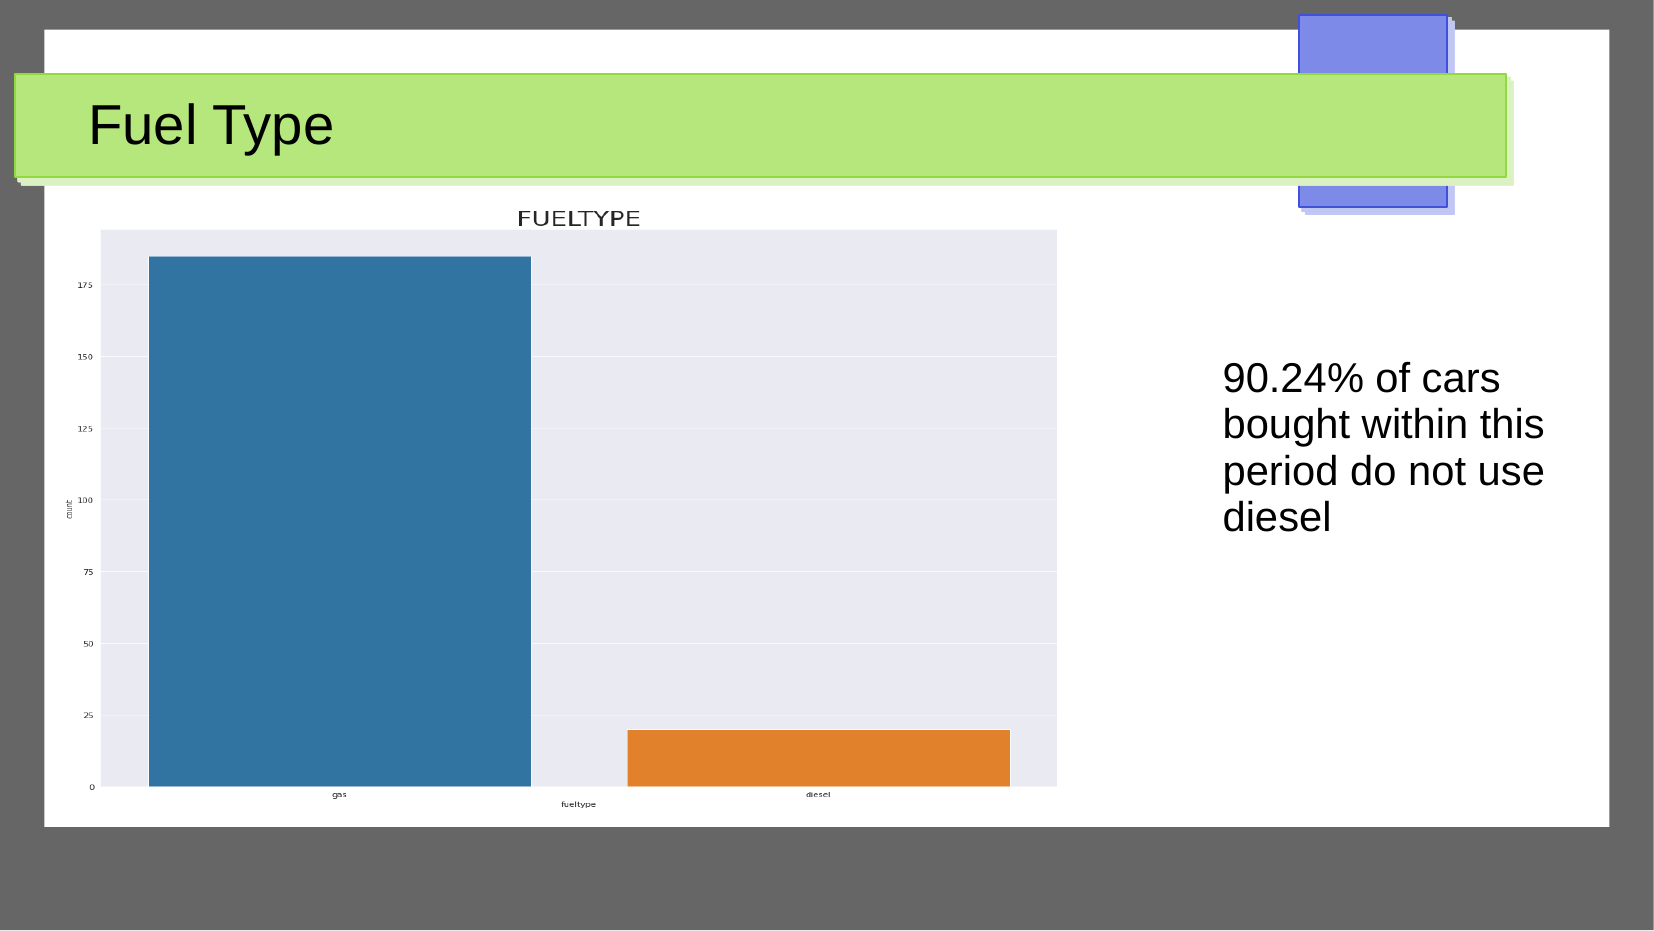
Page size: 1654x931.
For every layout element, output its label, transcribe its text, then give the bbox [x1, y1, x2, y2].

list 90.24% of cars bought within this period do not use diesel [1151, 354, 1565, 606]
title Fuel Type [88, 73, 1506, 178]
picture [59, 205, 1063, 813]
